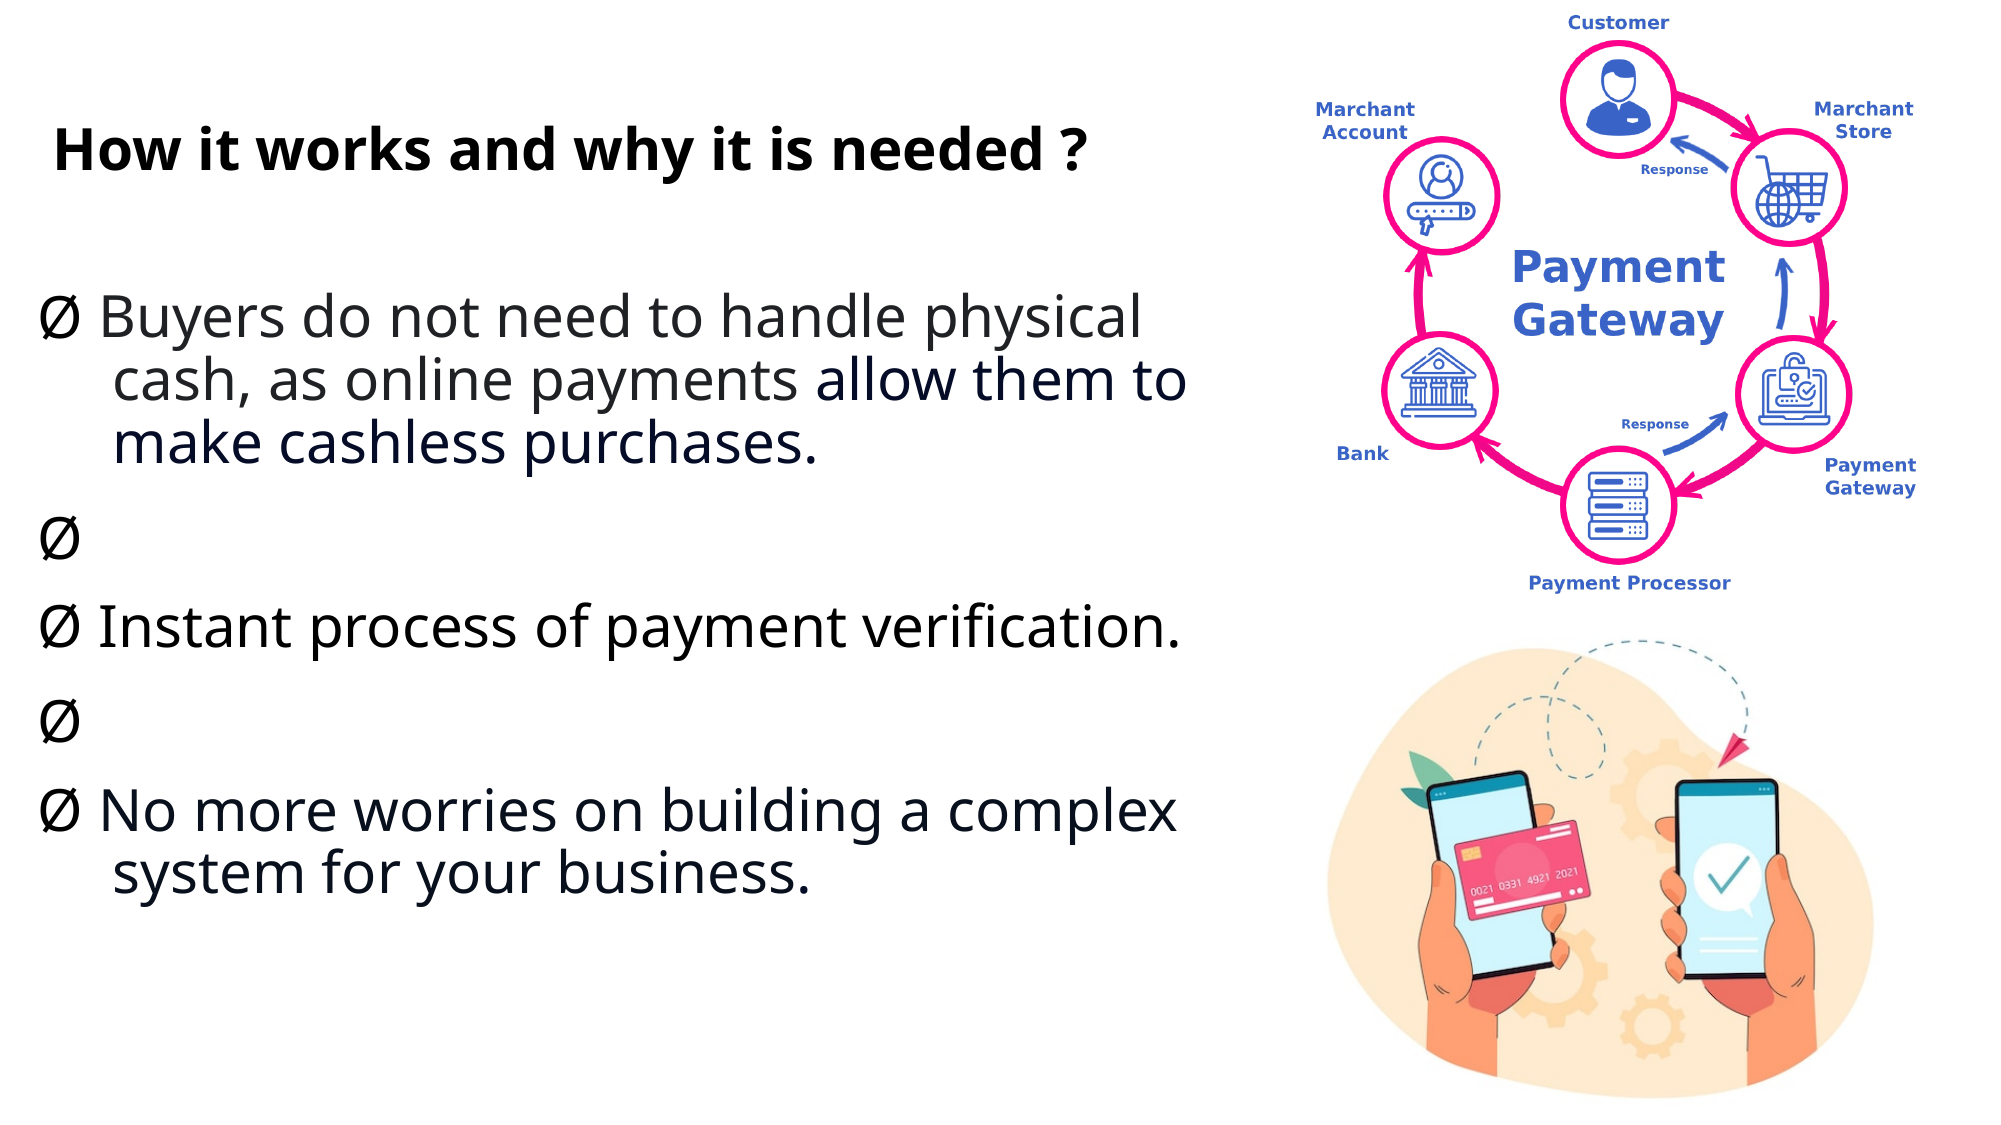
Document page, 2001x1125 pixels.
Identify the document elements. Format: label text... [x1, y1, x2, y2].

picture [1275, 0, 1931, 1125]
list How it works and why it is needed ? Buyers do not need to handle physical cash, as online payments allow them to make cashless purchases. Instant process of payment verification. No more worries on building a complex system for your business. [22, 112, 1291, 1125]
